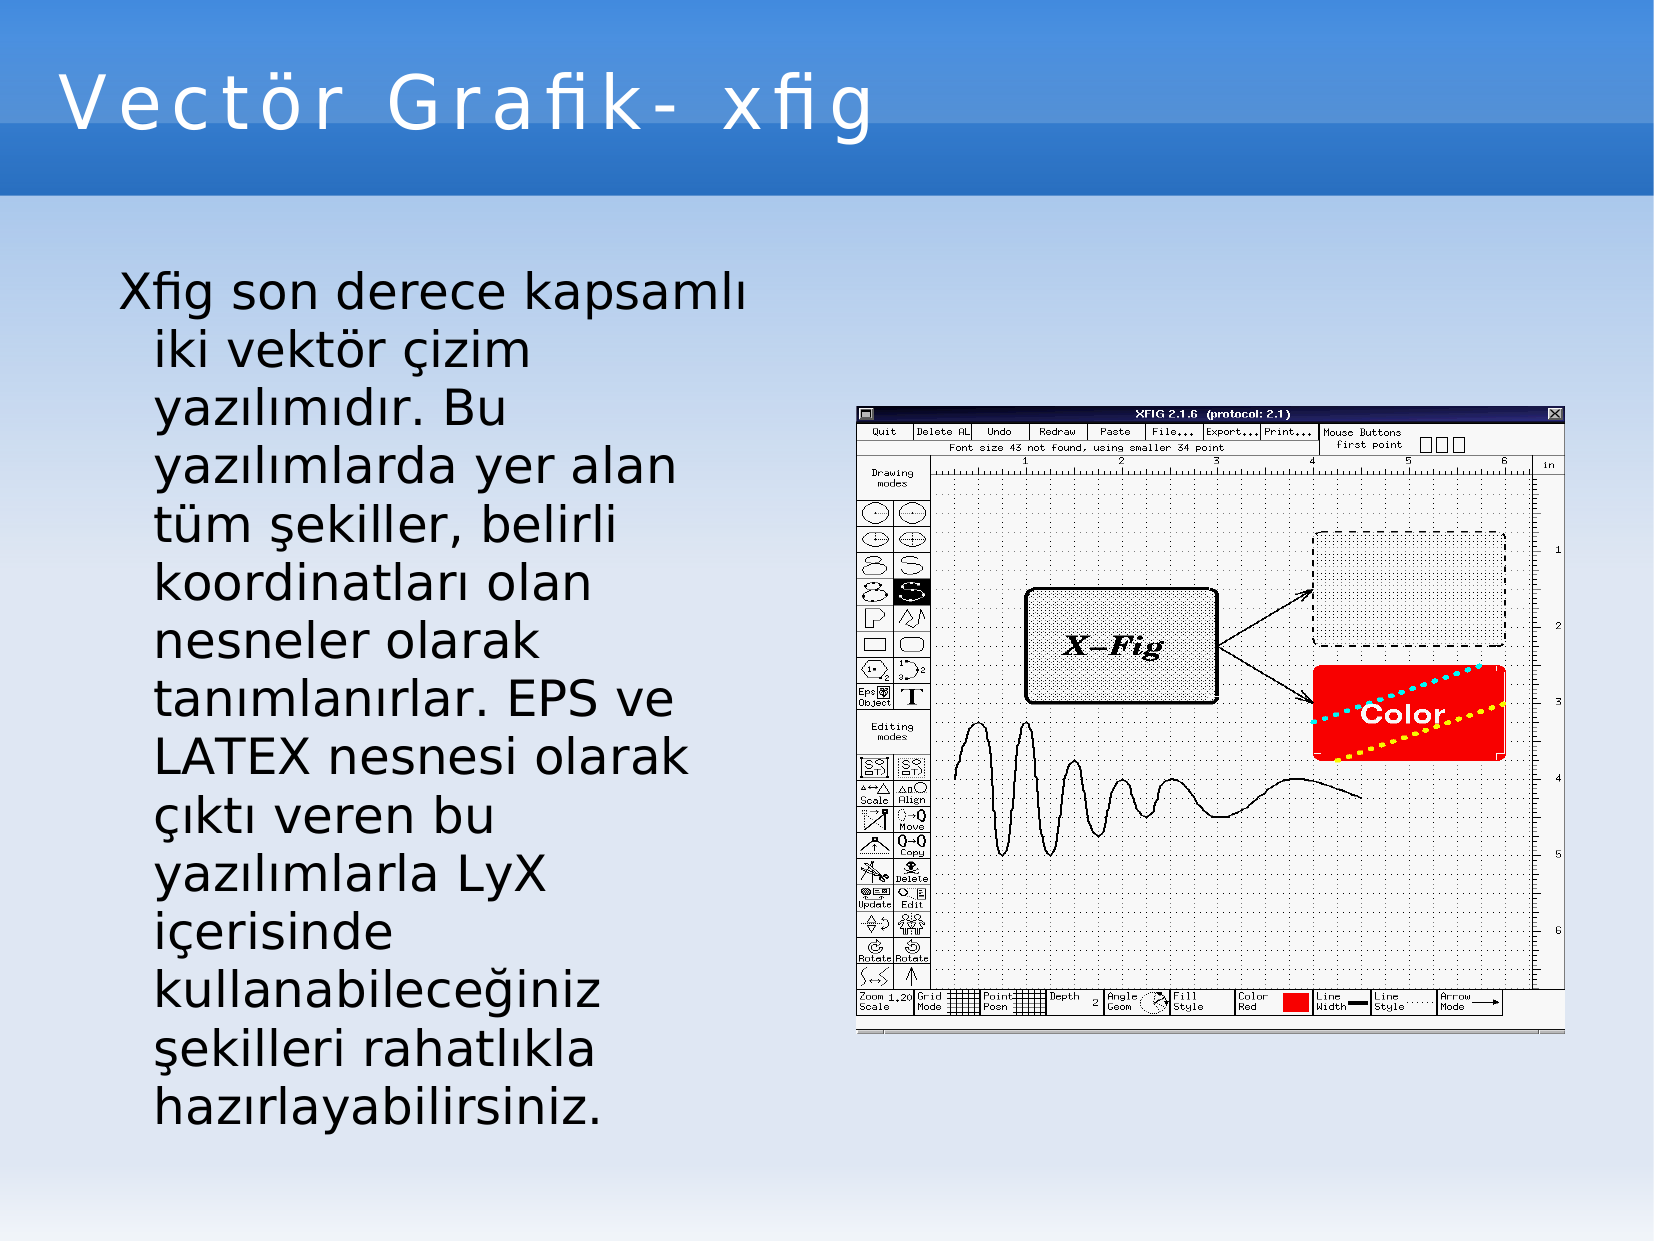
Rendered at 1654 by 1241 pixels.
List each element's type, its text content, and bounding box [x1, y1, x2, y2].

title Vectör Grafik- xfig [59, 29, 1270, 178]
subtitle Xfig son derece kapsamlı iki vektör çizim yazılımıdır. Bu yazılımlarda yer alan tüm şekiller, belirli koordinatları olan nesneler olarak tanımlanırlar. EPS ve LATEX nesnesi olarak çıktı veren bu yazılımlarla LyX içerisinde kullanabileceğiniz şekilleri rahatlıkla hazırlayabilirsiniz. [82, 262, 768, 1137]
picture [0, 0, 1654, 1241]
